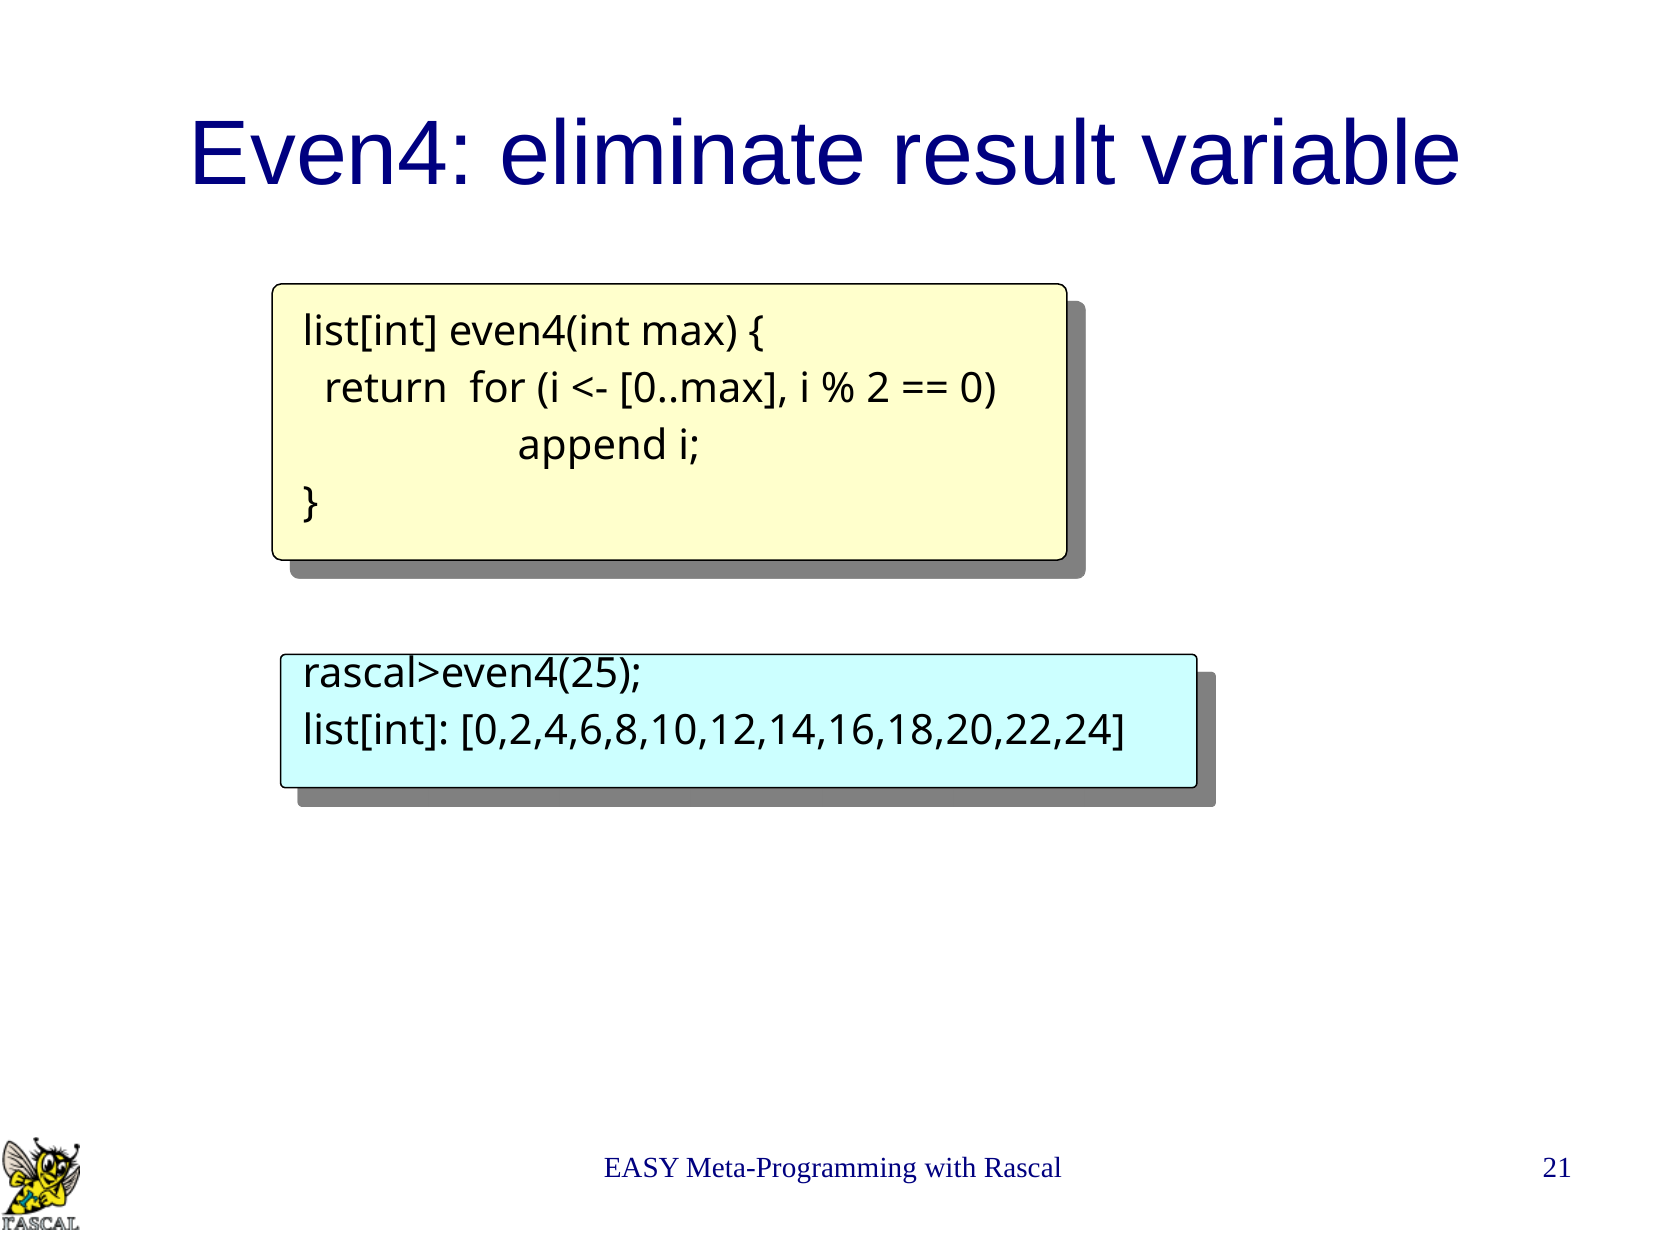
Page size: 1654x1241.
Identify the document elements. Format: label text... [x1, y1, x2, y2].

text_box [280, 654, 1197, 788]
text_box [272, 283, 1067, 561]
picture [1, 1137, 80, 1230]
title Even4: eliminate result variable [82, 49, 1571, 257]
text_box list[int] even4(int max) { return for (i <- [0..max], i % 2 == 0) append i; } rascal>even4(25); list[int]: [0,2,4,6,8,10,12,14,16,18,20,22,24] [287, 293, 1238, 774]
